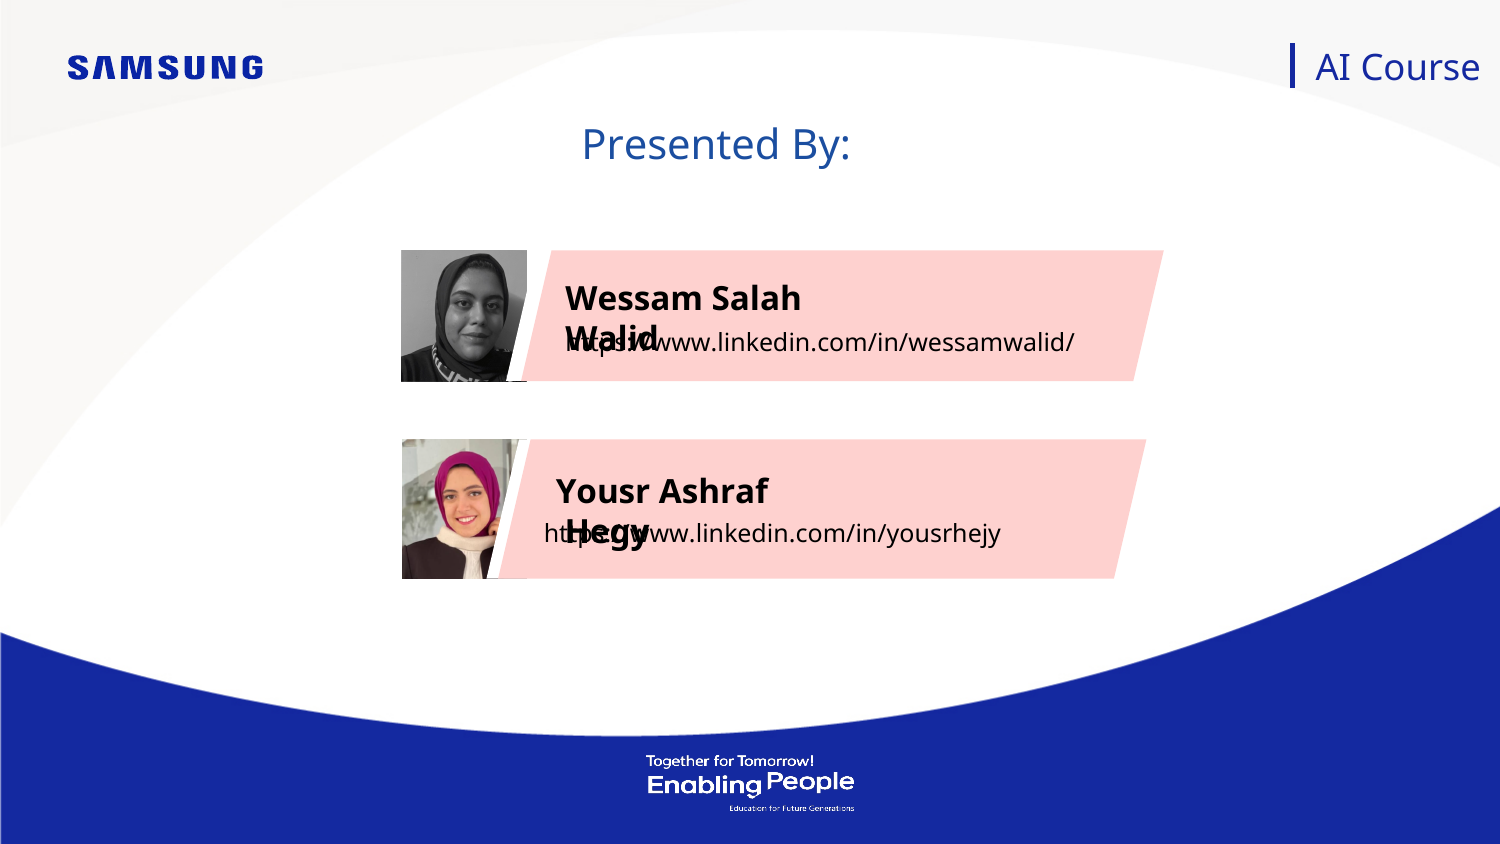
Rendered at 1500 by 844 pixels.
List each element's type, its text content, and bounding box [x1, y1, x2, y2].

picture [402, 439, 518, 579]
text_box Presented By: [469, 110, 963, 177]
picture [401, 250, 527, 382]
text_box Yousr Ashraf Hegy [555, 469, 835, 509]
text_box Wessam Salah Walid [565, 277, 844, 312]
text_box [486, 439, 1147, 579]
text_box AI Course [1316, 44, 1500, 88]
text_box https://www.linkedin.com/in/wessamwalid/ [565, 326, 1117, 362]
text_box https://www.linkedin.com/in/yousrhejy [543, 517, 1057, 558]
text_box [1290, 43, 1295, 88]
text_box [505, 250, 1348, 382]
